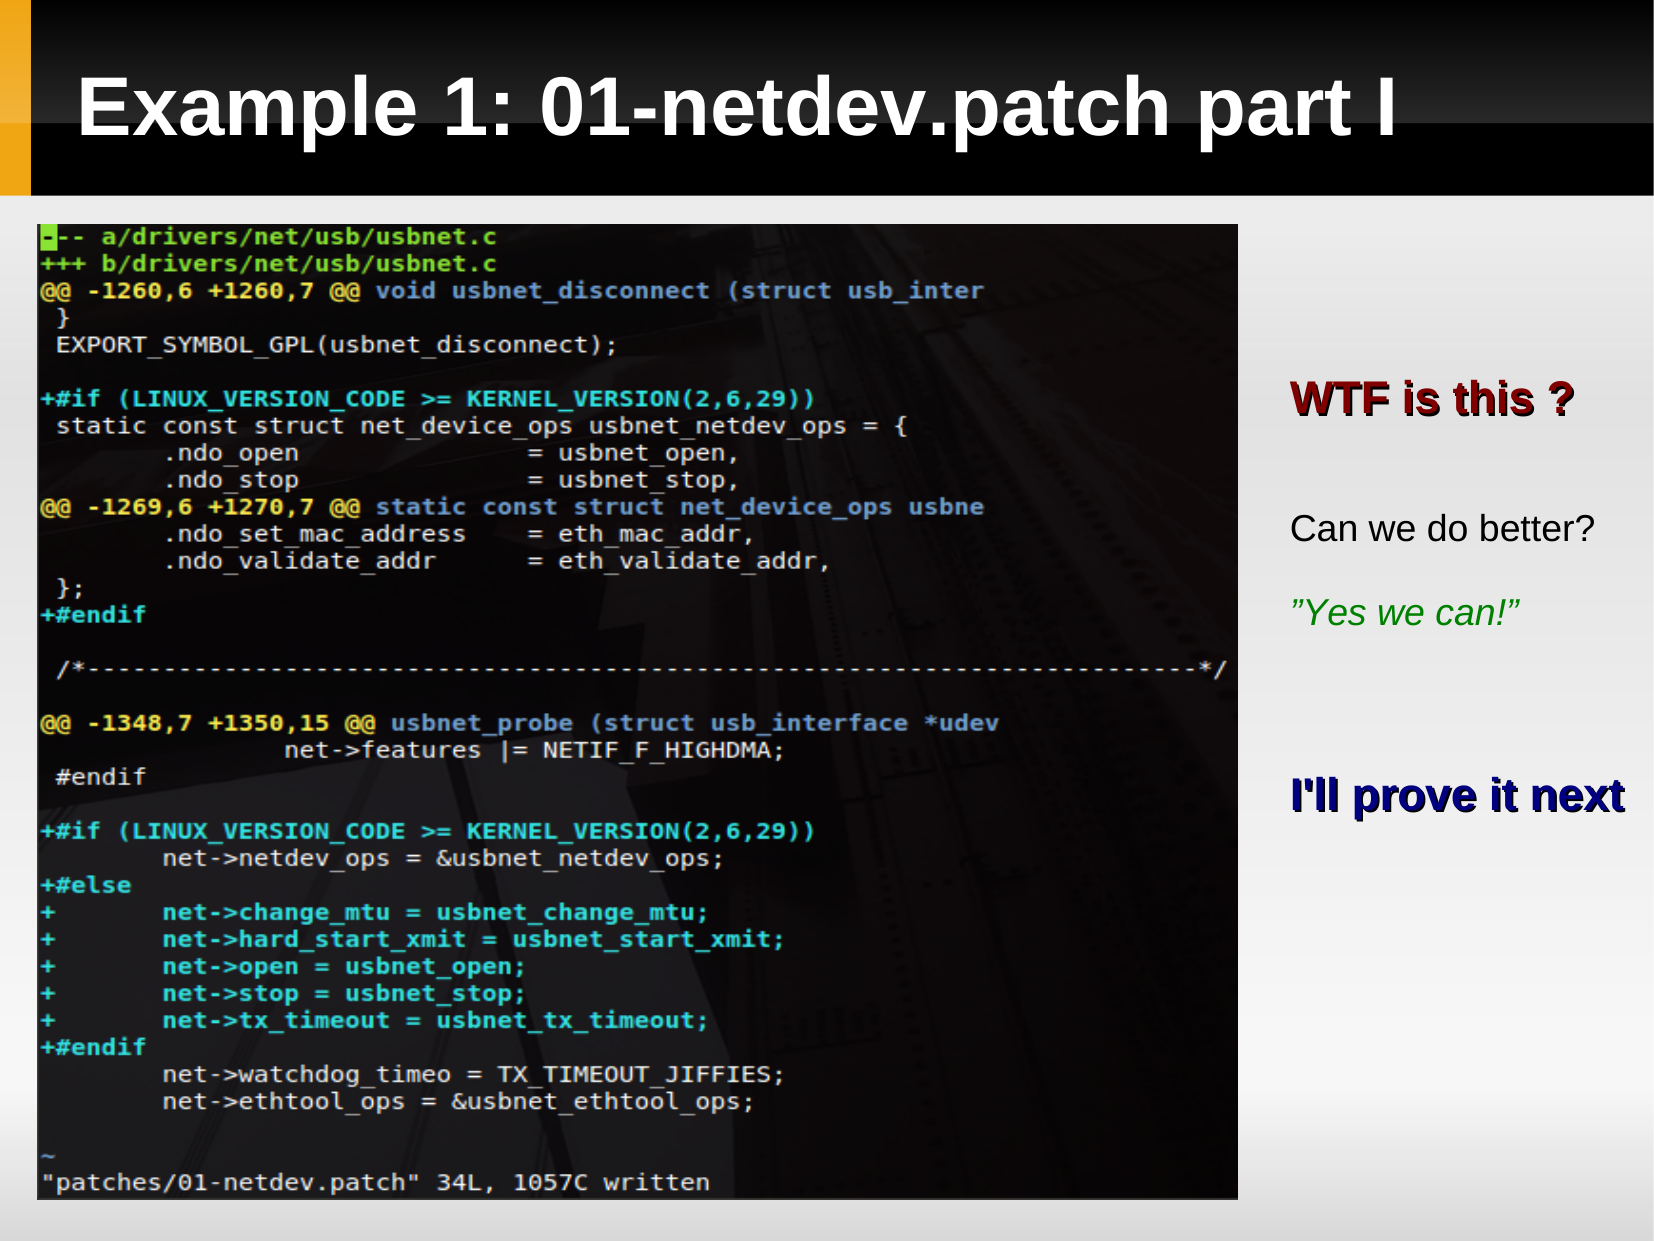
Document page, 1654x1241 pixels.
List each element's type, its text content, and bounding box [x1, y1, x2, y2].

text_box WTF is this ? Can we do better? ”Yes we can!” I'll prove it next [1275, 262, 1651, 1201]
picture [0, 0, 1654, 1241]
title Example 1: 01-netdev.patch part I [76, 0, 1565, 208]
